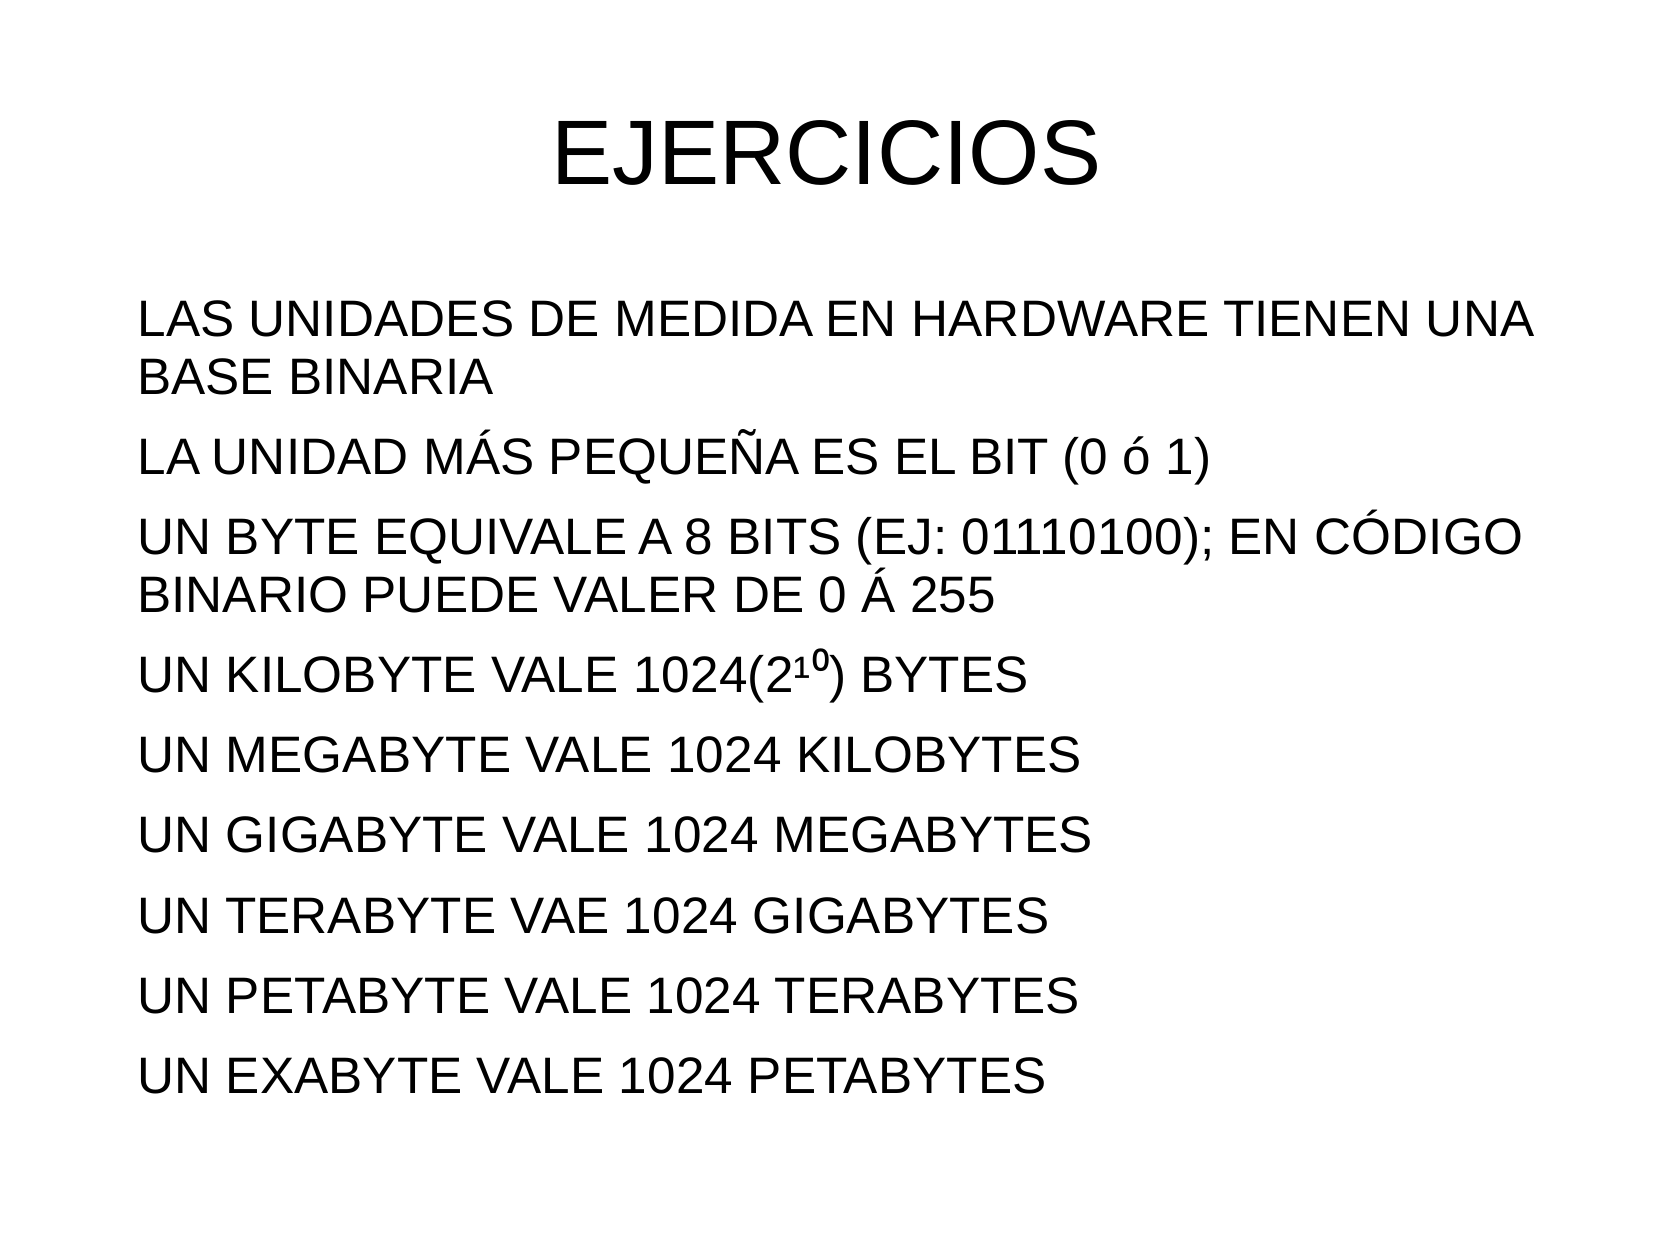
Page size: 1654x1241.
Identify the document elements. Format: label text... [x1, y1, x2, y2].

list LAS UNIDADES DE MEDIDA EN HARDWARE TIENEN UNA BASE BINARIA LA UNIDAD MÁS PEQUEÑA ES EL BIT (0 ó 1) UN BYTE EQUIVALE A 8 BITS (EJ: 01110100); EN CÓDIGO BINARIO PUEDE VALER DE 0 Á 255 UN KILOBYTE VALE 1024(2¹⁰) BYTES UN MEGABYTE VALE 1024 KILOBYTES UN GIGABYTE VALE 1024 MEGABYTES UN TERABYTE VAE 1024 GIGABYTES UN PETABYTE VALE 1024 TERABYTES UN EXABYTE VALE 1024 PETABYTES [82, 290, 1571, 1109]
title EJERCICIOS [82, 56, 1571, 250]
